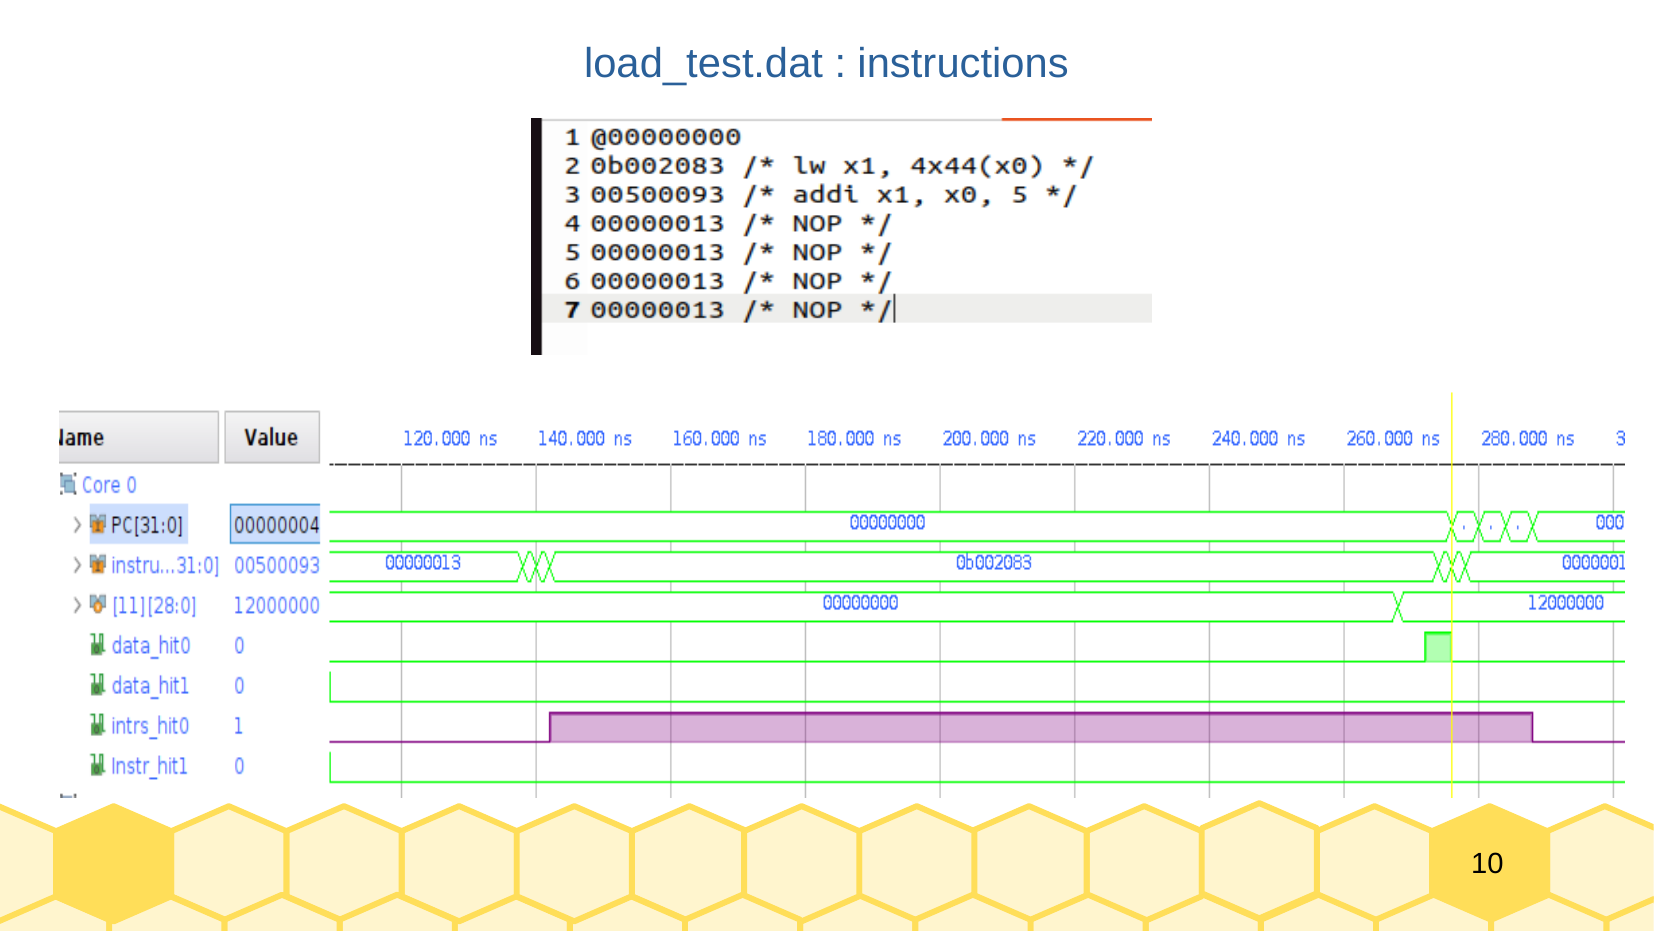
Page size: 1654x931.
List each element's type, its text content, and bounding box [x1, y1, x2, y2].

title load_test.dat : instructions [82, 37, 1571, 89]
picture [531, 118, 1152, 355]
picture [59, 391, 1625, 798]
